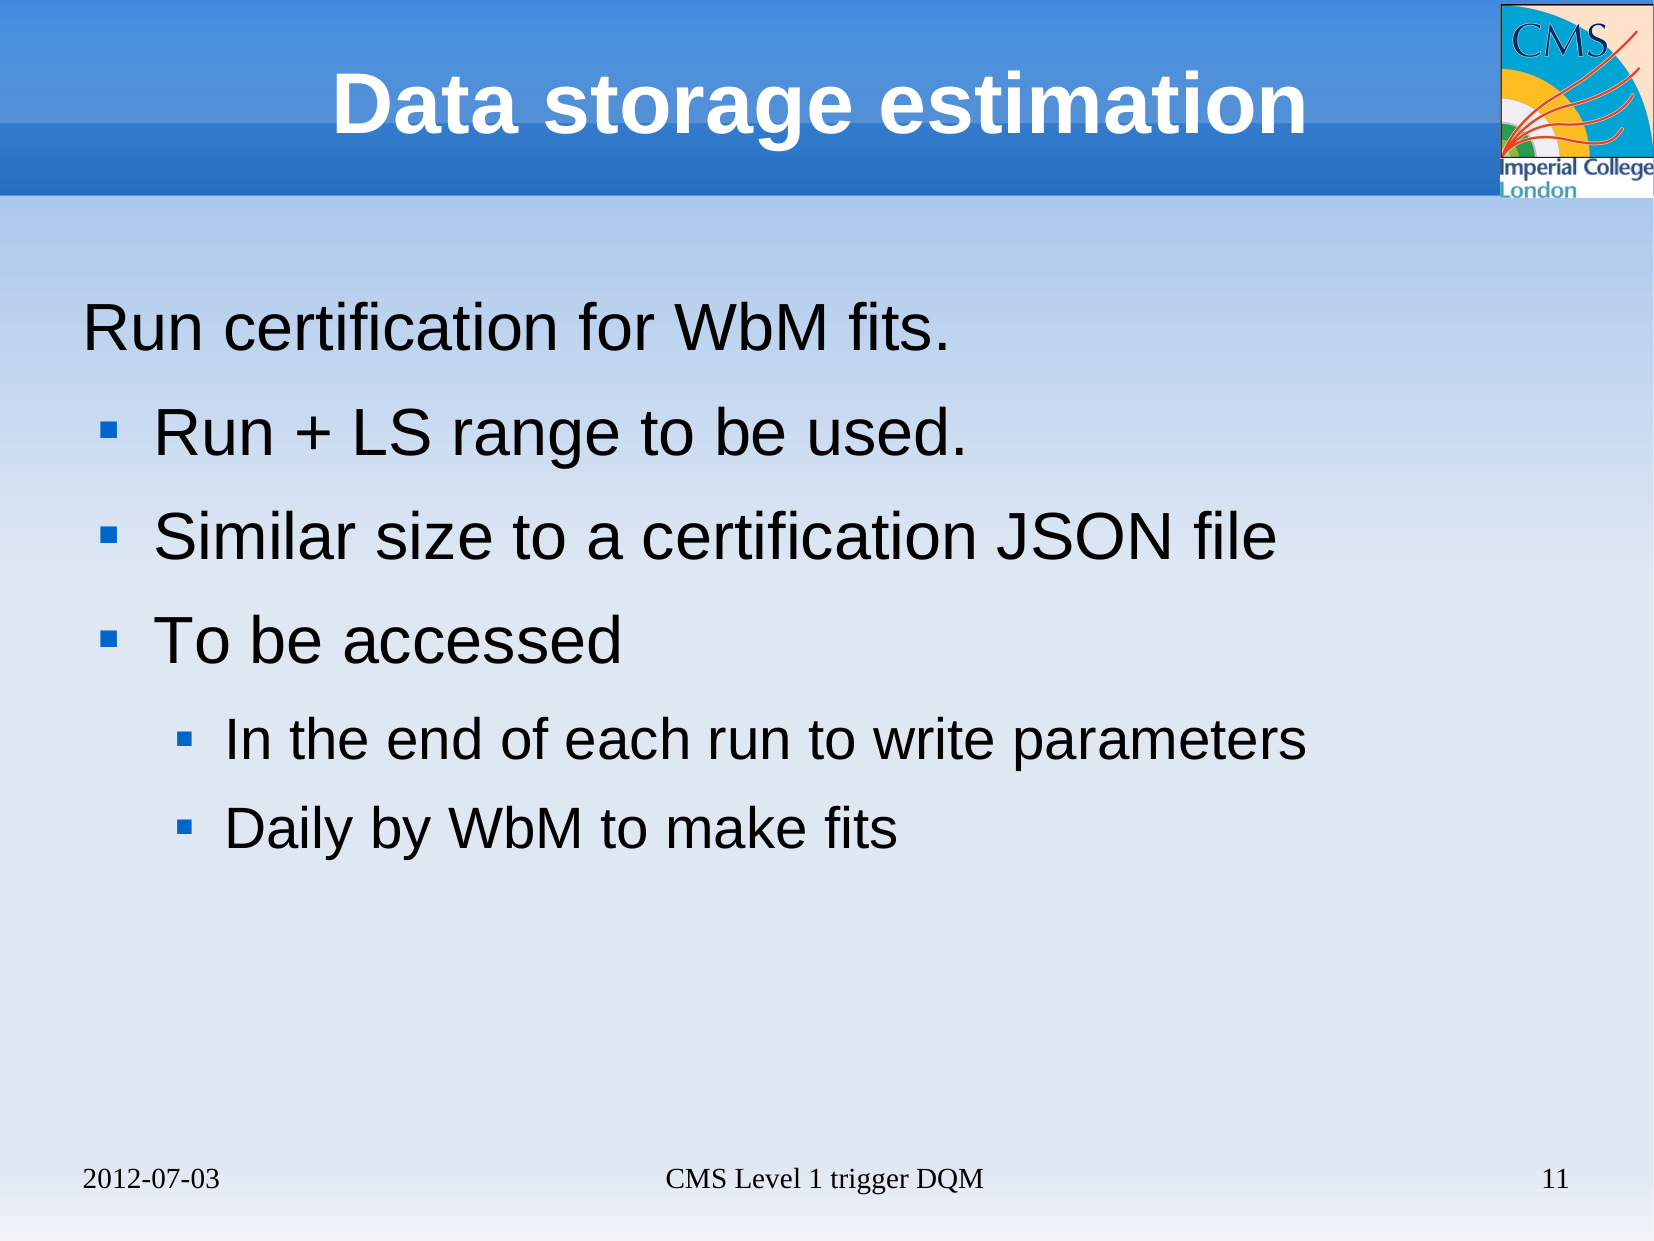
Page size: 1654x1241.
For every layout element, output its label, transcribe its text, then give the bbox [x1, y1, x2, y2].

picture [0, 0, 1654, 1241]
title Data storage estimation [76, 0, 1565, 208]
list Run certification for WbM fits. Run + LS range to be used. Similar size to a certification JSON file To be accessed In the end of each run to write parameters Daily by WbM to make fits [82, 290, 1571, 1109]
